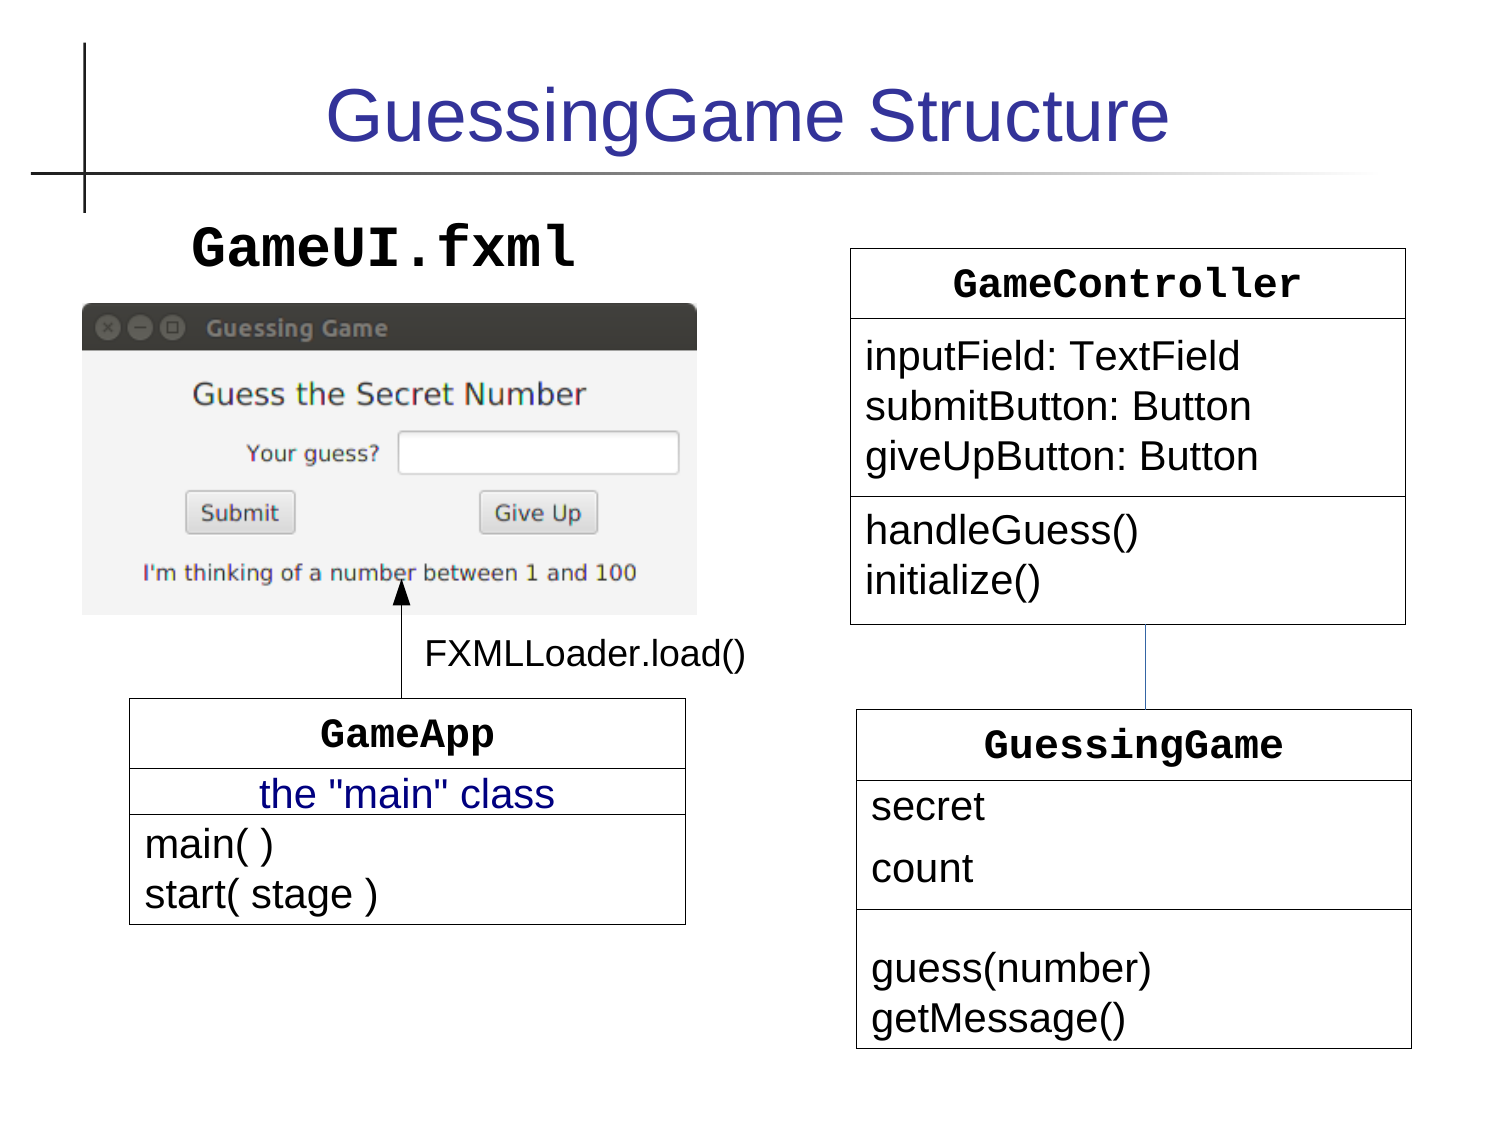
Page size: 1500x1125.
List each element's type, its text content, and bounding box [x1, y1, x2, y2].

text_box GameApp the "main" class main( ) start( stage ) [129, 815, 686, 925]
text_box GuessingGame secret count guess(number) getMessage() [856, 910, 1412, 1049]
text_box GuessingGame secret count guess(number) getMessage() [856, 709, 1412, 780]
title GuessingGame Structure [100, 24, 1398, 165]
text_box GameController inputField: TextField submitButton: Button giveUpButton: Button handleGuess() initialize() [850, 497, 1406, 625]
text_box GameController inputField: TextField submitButton: Button giveUpButton: Button handleGuess() initialize() [850, 248, 1406, 318]
text_box GuessingGame secret count guess(number) getMessage() [856, 781, 1412, 909]
text_box GameApp the "main" class main( ) start( stage ) [129, 698, 686, 768]
text_box FXMLLoader.load() [409, 621, 792, 682]
text_box GameApp the "main" class main( ) start( stage ) [129, 769, 686, 814]
picture [82, 303, 697, 615]
text_box GameController inputField: TextField submitButton: Button giveUpButton: Button handleGuess() initialize() [850, 319, 1406, 496]
text_box GameUI.fxml [177, 200, 592, 286]
